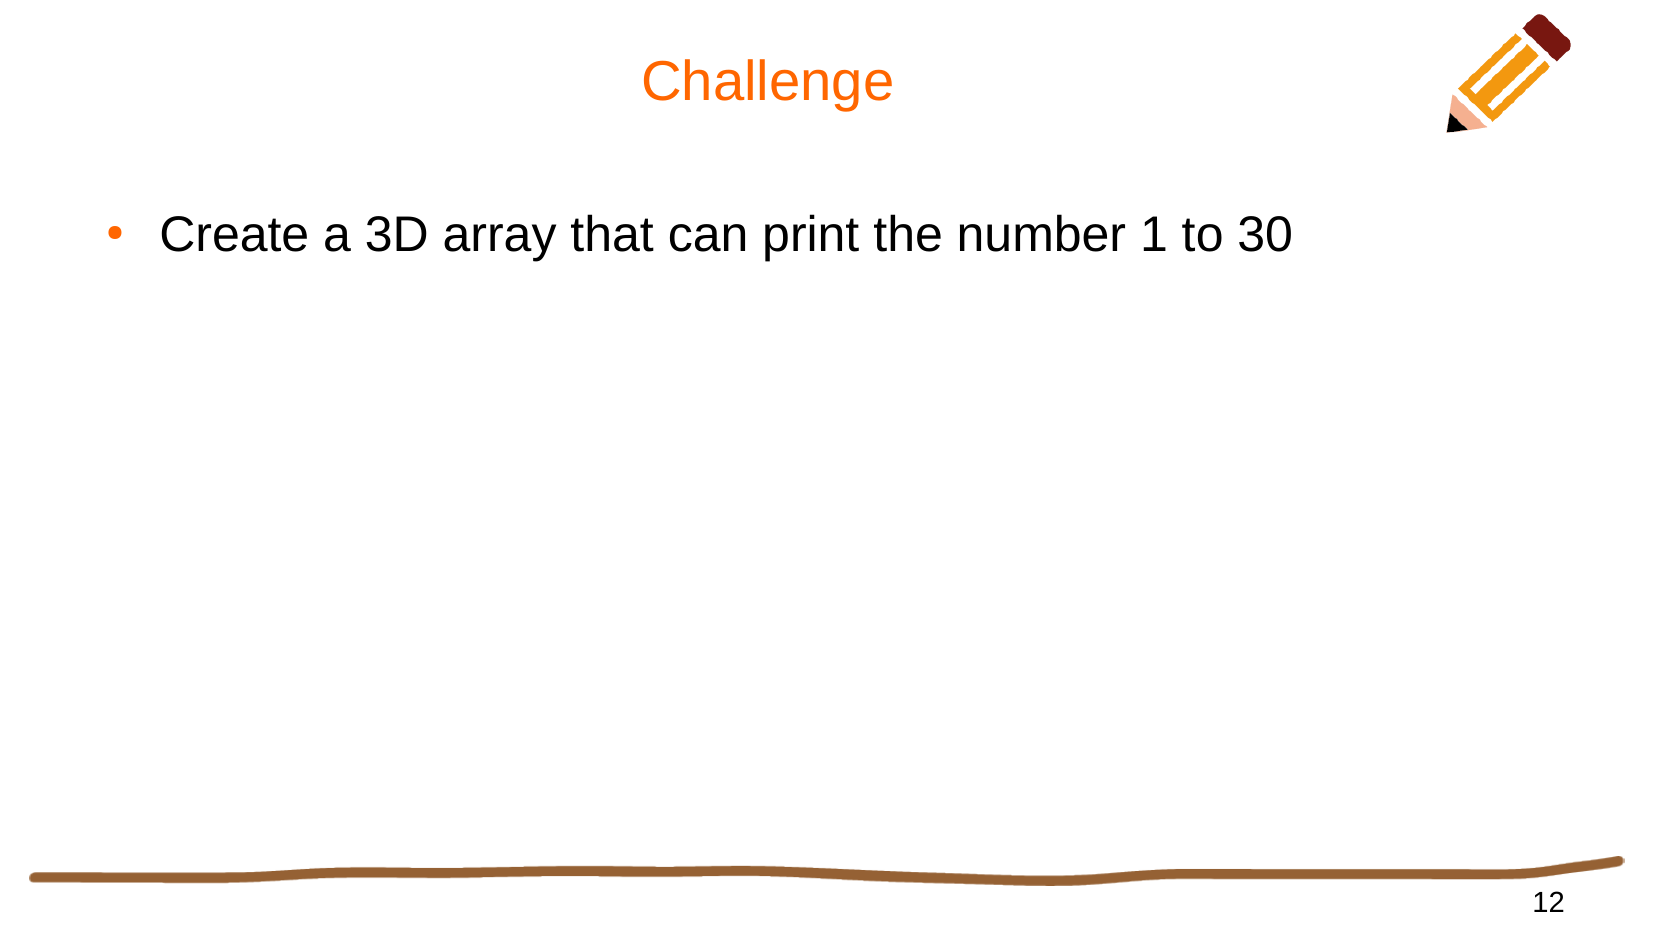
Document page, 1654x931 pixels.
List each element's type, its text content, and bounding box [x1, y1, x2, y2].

picture [29, 856, 1625, 886]
picture [1446, 14, 1571, 133]
list Create a 3D array that can print the number 1 to 30 [88, 206, 1463, 857]
title Challenge [88, 29, 1447, 133]
